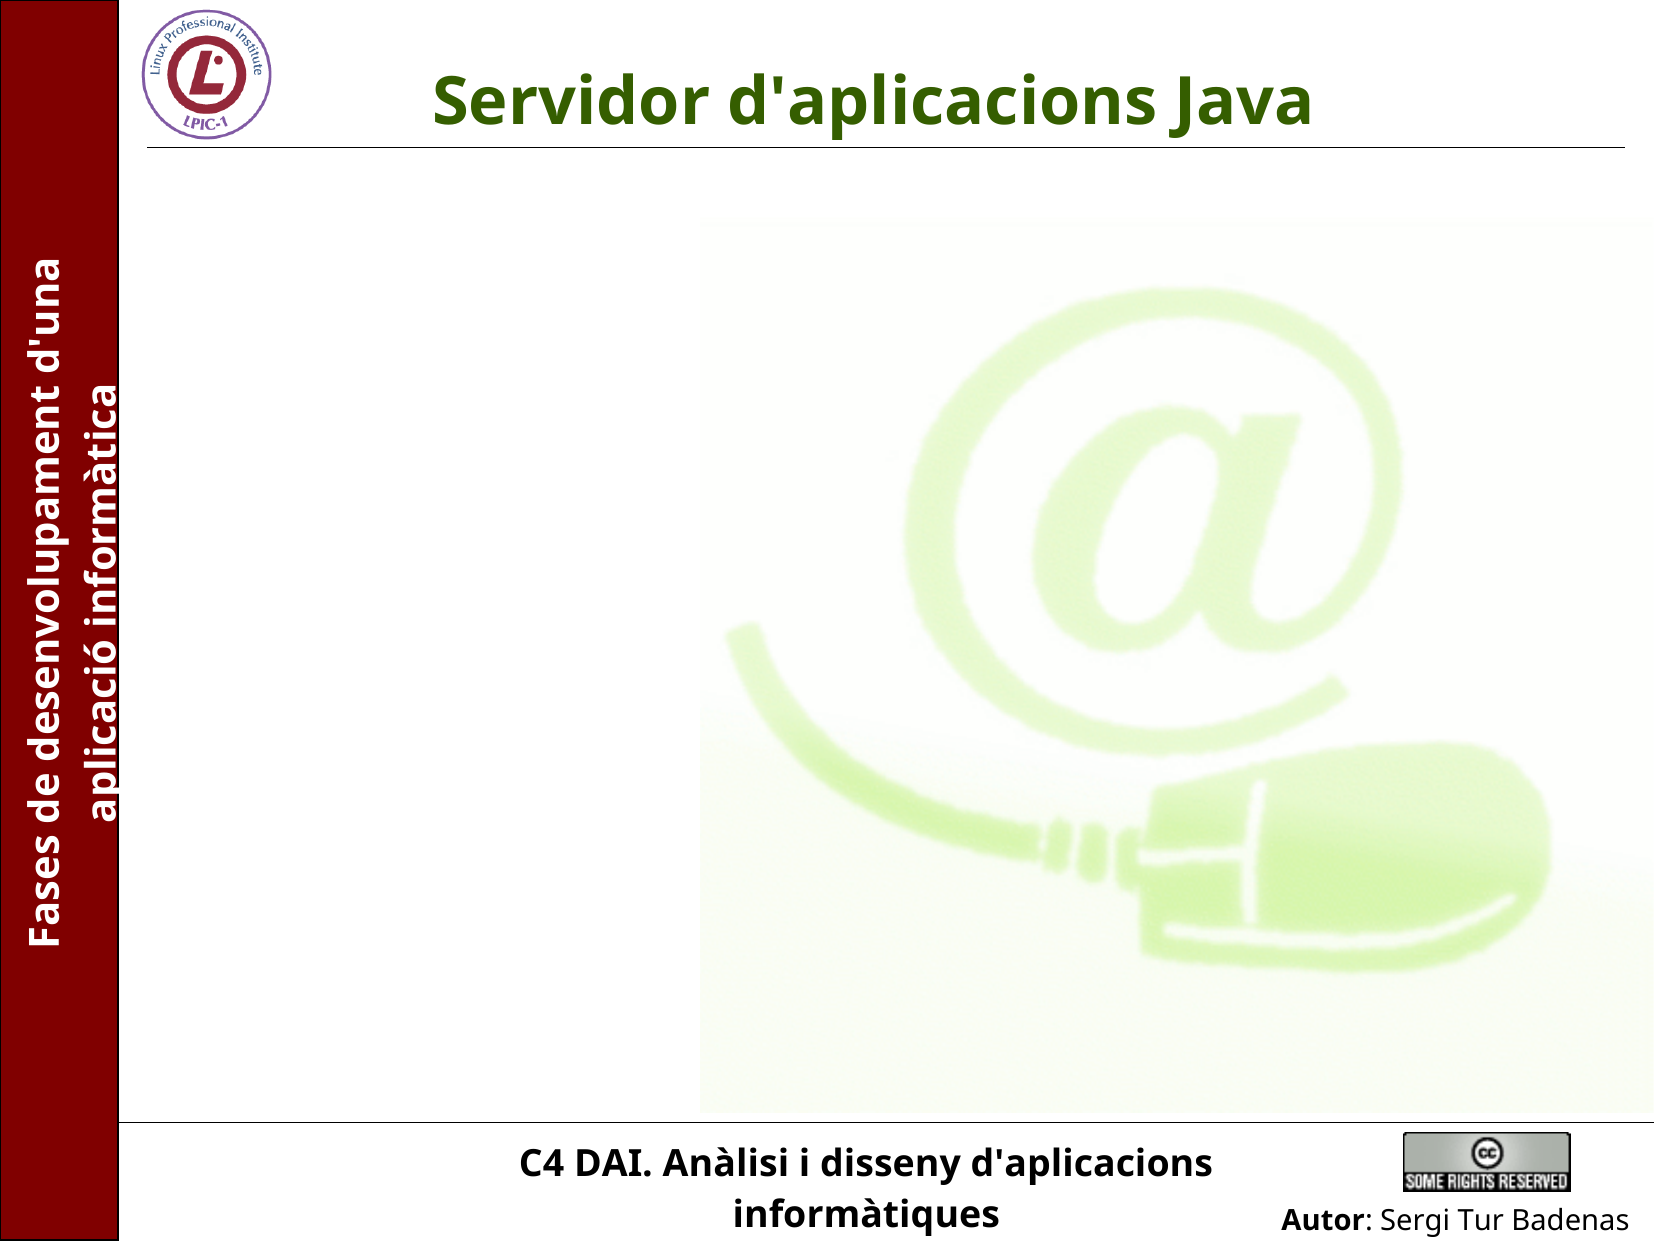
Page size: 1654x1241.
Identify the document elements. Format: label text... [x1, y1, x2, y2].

title Servidor d'aplicacions Java [129, 55, 1619, 142]
picture [1403, 1132, 1571, 1192]
picture [135, 5, 277, 55]
picture [700, 217, 1654, 1113]
